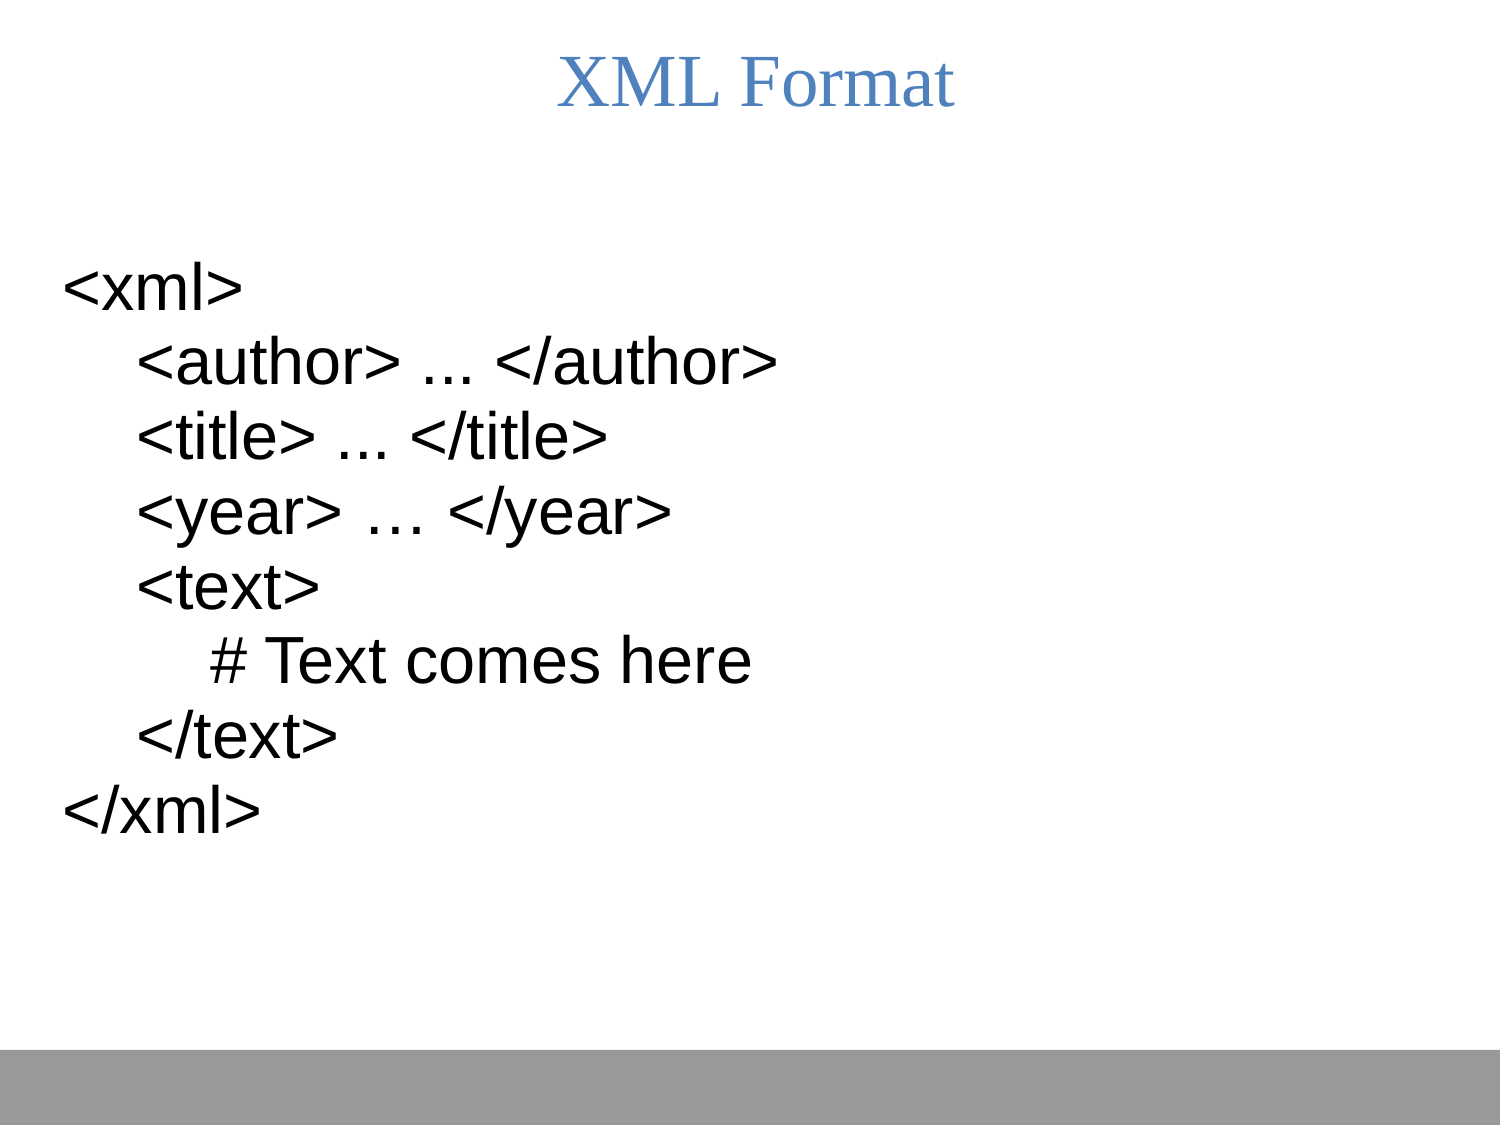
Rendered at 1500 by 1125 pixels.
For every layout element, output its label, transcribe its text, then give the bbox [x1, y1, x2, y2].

subtitle <xml> <author> ... </author> <title> ... </title> <year> … </year> <text> # Text comes here </text> </xml> [62, 174, 1450, 1025]
title XML Format [62, 12, 1450, 150]
